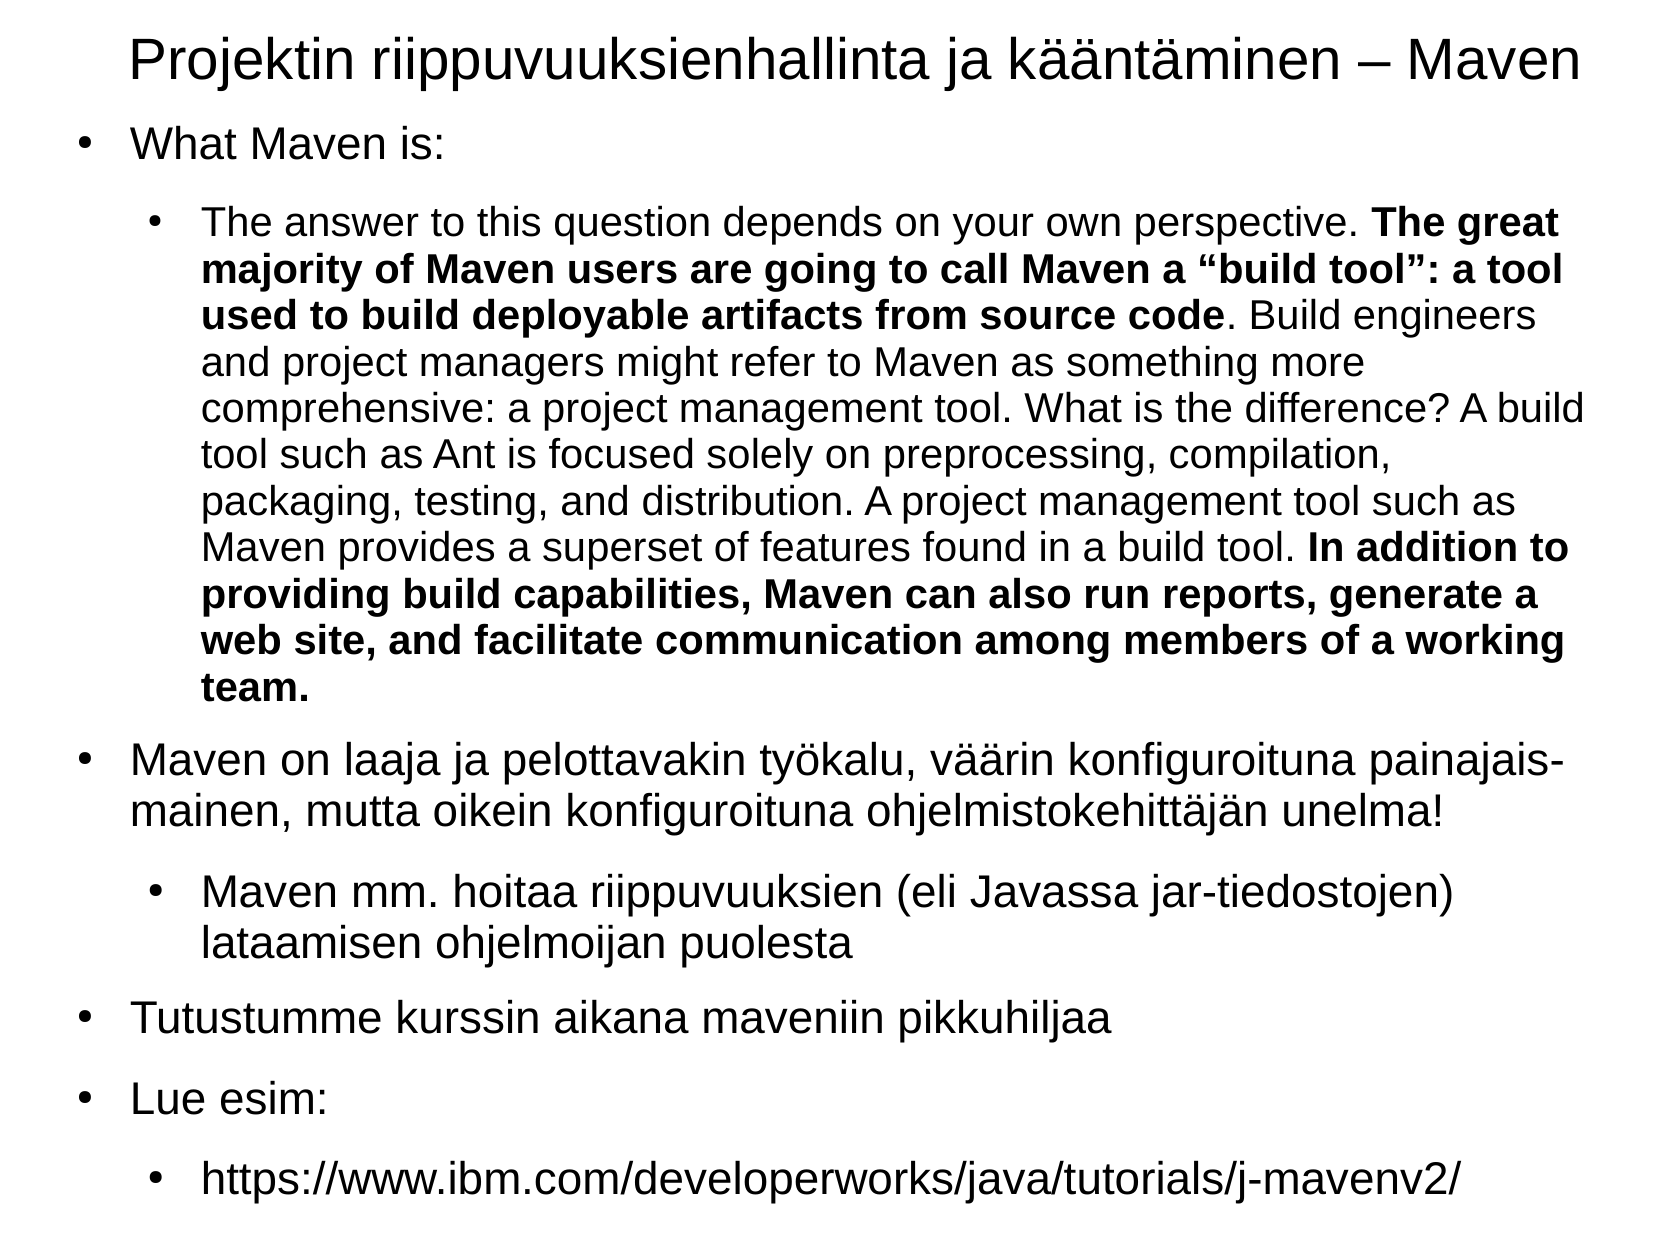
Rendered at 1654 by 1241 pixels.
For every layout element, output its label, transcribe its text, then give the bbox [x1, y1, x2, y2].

list What Maven is: The answer to this question depends on your own perspective. The great majority of Maven users are going to call Maven a “build tool”: a tool used to build deployable artifacts from source code. Build engineers and project managers might refer to Maven as something more comprehensive: a project management tool. What is the difference? A build tool such as Ant is focused solely on preprocessing, compilation, packaging, testing, and distribution. A project management tool such as Maven provides a superset of features found in a build tool. In addition to providing build capabilities, Maven can also run reports, generate a web site, and facilitate communication among members of a working team. Maven on laaja ja pelottavakin työkalu, väärin konfiguroituna painajais-mainen, mutta oikein konfiguroituna ohjelmistokehittäjän unelma! Maven mm. hoitaa riippuvuuksien (eli Javassa jar-tiedostojen) lataamisen ohjelmoijan puolesta Tutustumme kurssin aikana maveniin pikkuhiljaa Lue esim: https://www.ibm.com/developerworks/java/tutorials/j-mavenv2/ [59, 118, 1595, 1211]
title Projektin riippuvuuksienhallinta ja kääntäminen – Maven [59, 26, 1654, 92]
